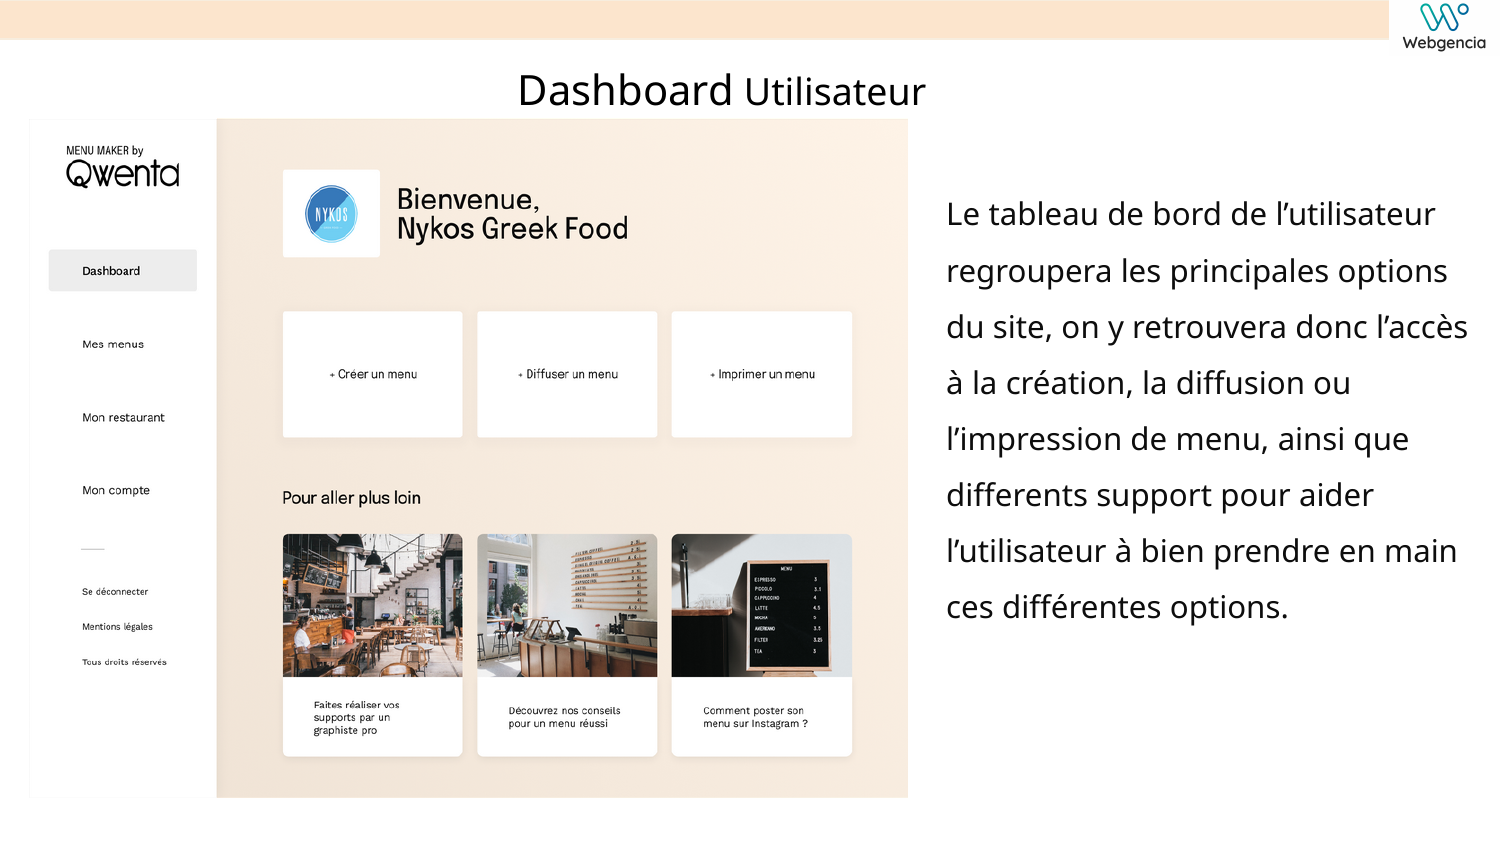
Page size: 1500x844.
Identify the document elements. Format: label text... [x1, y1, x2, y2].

list Le tableau de bord de l’utilisateur regroupera les principales options du site, on y retrouvera donc l’accès à la création, la diffusion ou l’impression de menu, ainsi que differents support pour aider l’utilisateur à bien prendre en main ces différentes options. [908, 118, 1487, 798]
picture [29, 118, 908, 798]
text_box [0, 0, 1389, 40]
picture [1389, 0, 1500, 56]
text_box Dashboard Utilisateur [502, 53, 1005, 160]
